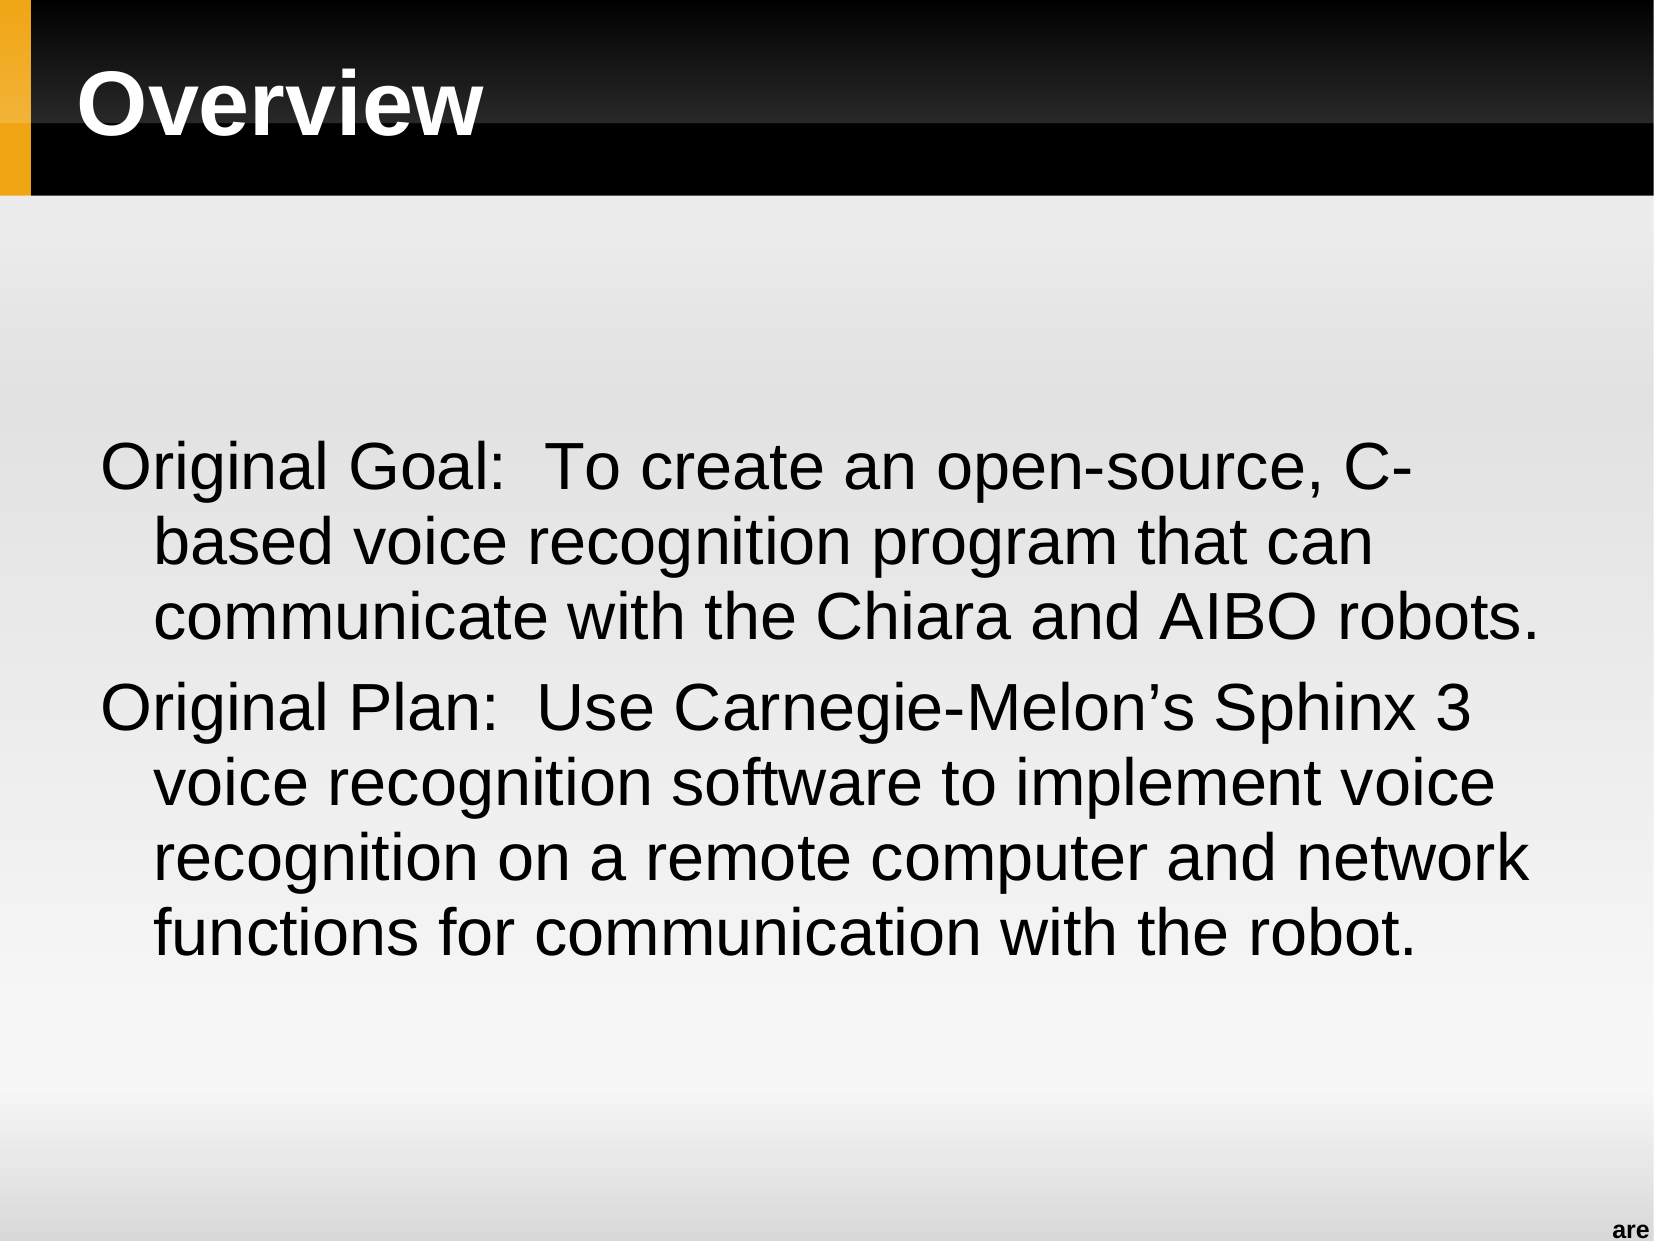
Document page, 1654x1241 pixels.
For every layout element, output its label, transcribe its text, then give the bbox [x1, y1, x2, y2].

picture [0, 0, 1654, 1241]
title Overview [76, 7, 1565, 200]
subtitle Original Goal: To create an open-source, C-based voice recognition program that can communicate with the Chiara and AIBO robots. Original Plan: Use Carnegie-Melon’s Sphinx 3 voice recognition software to implement voice recognition on a remote computer and network functions for communication with the robot. [82, 297, 1571, 1102]
title are [1312, 1200, 1651, 1241]
